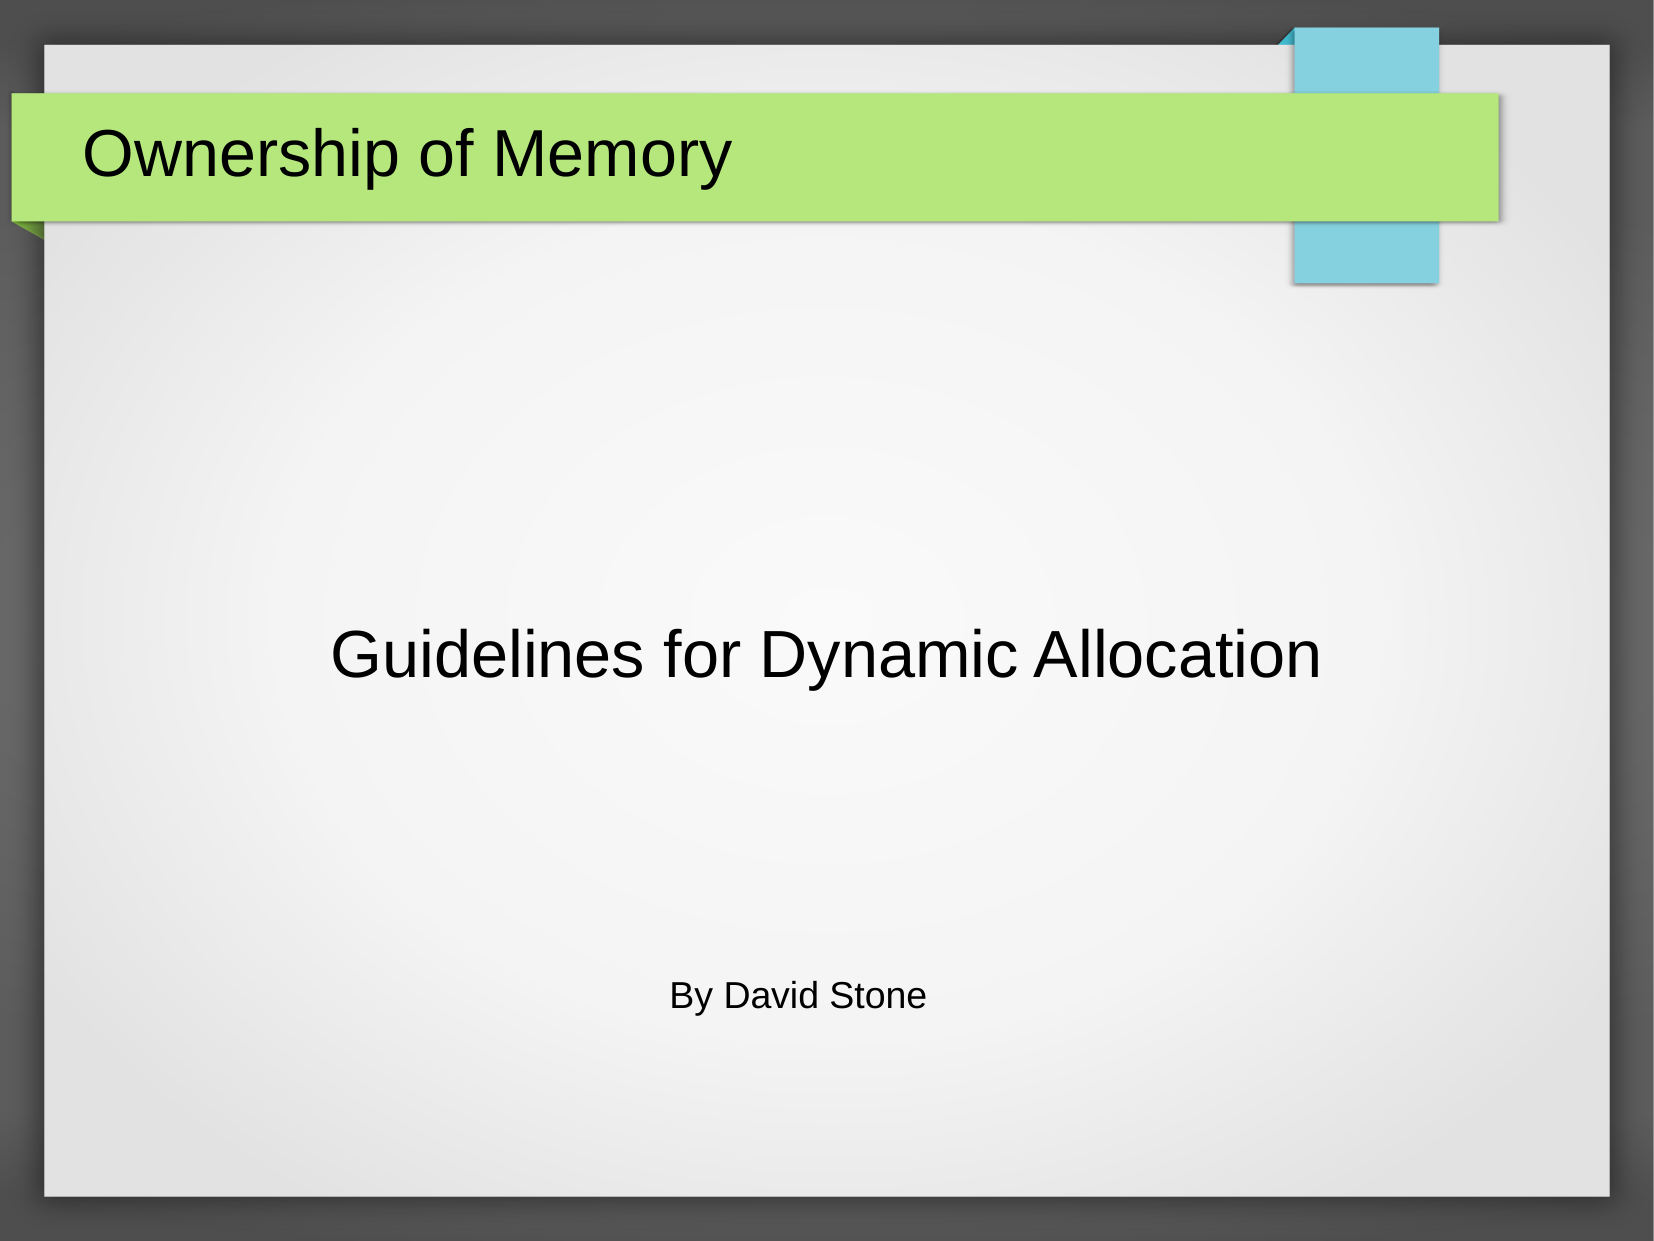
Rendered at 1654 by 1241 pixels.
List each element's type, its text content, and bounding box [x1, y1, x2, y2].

title Ownership of Memory [82, 49, 1571, 257]
text_box By David Stone [654, 966, 955, 1024]
subtitle Guidelines for Dynamic Allocation [82, 295, 1571, 1015]
picture [0, 0, 1654, 1241]
